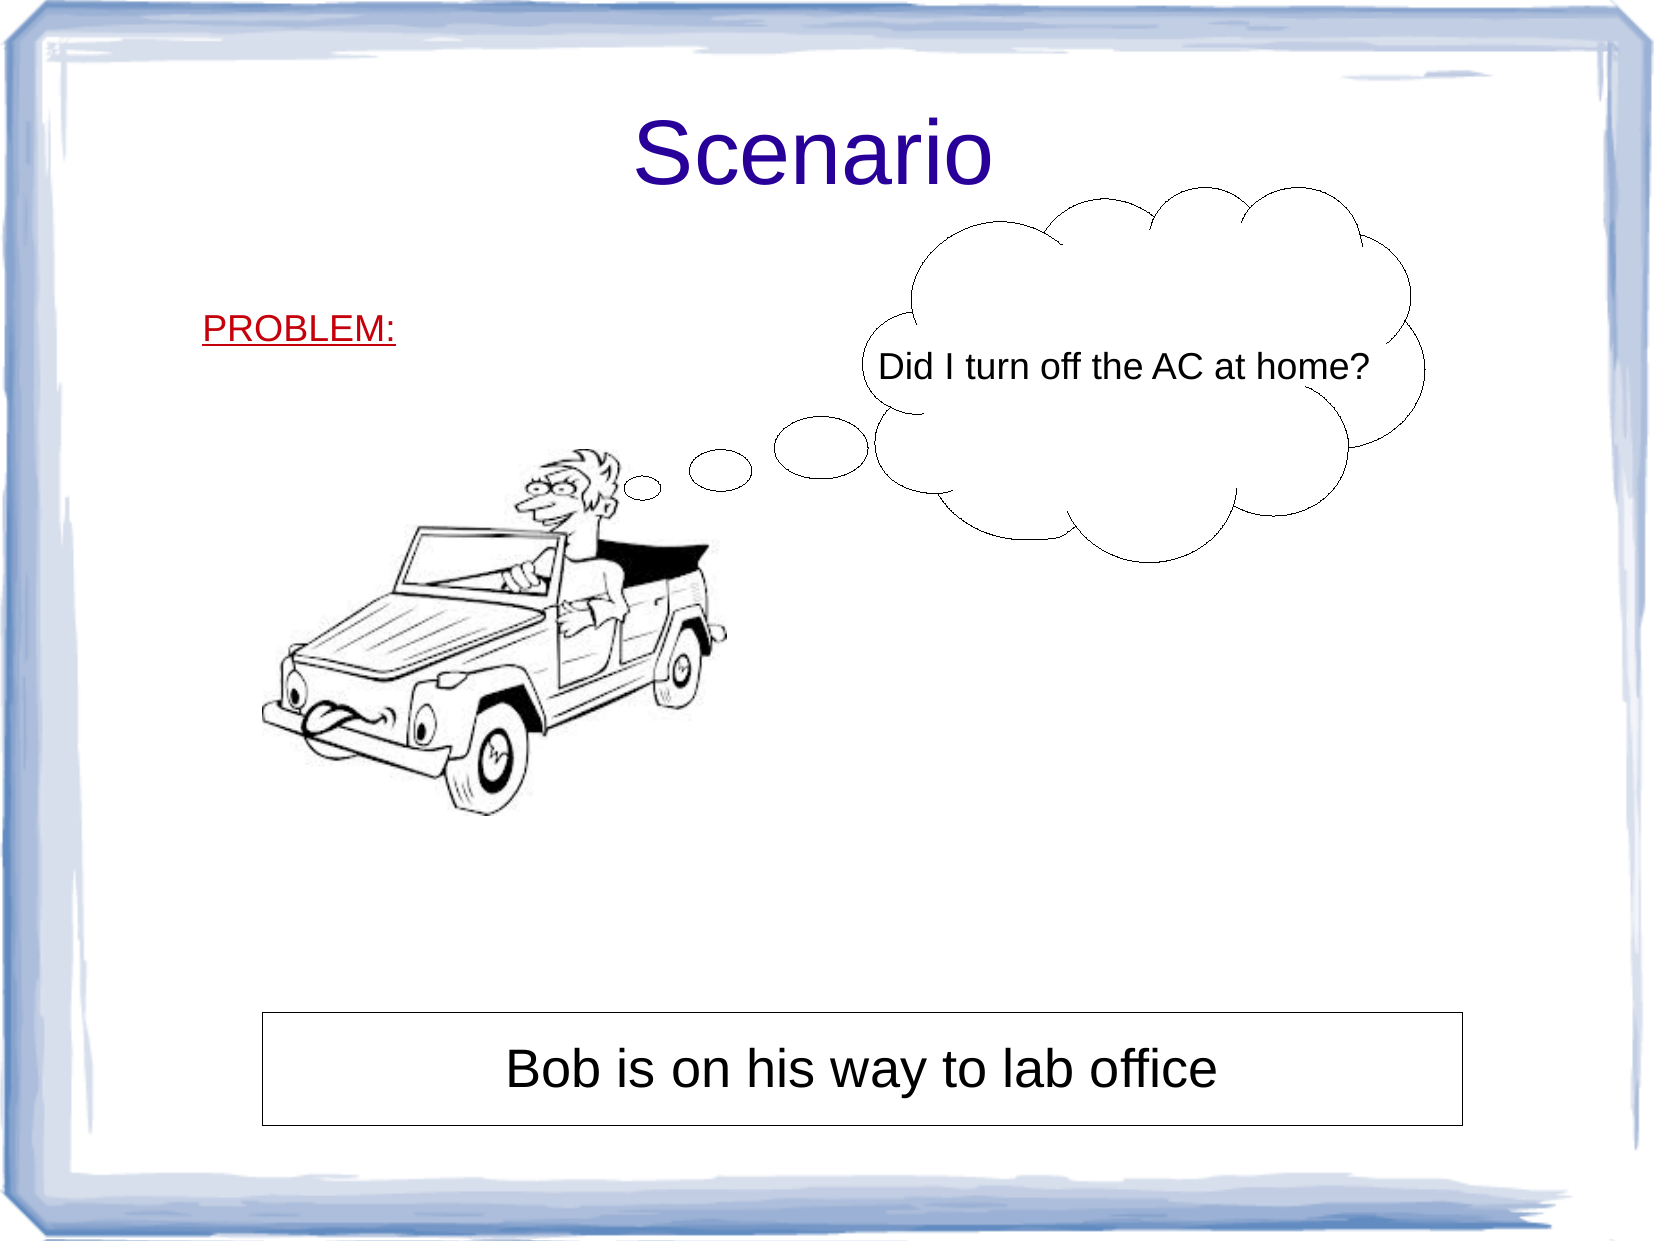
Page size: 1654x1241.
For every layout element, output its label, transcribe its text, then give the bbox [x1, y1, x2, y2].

text_box Did I turn off the AC at home? [689, 449, 752, 492]
text_box Bob is on his way to lab office [262, 1012, 1463, 1126]
text_box Did I turn off the AC at home? [624, 475, 661, 501]
text_box Did I turn off the AC at home? [774, 416, 869, 479]
text_box PROBLEM: [187, 300, 451, 357]
picture [0, 0, 1654, 1241]
text_box Did I turn off the AC at home? [862, 187, 1426, 563]
title Scenario [82, 56, 1571, 250]
